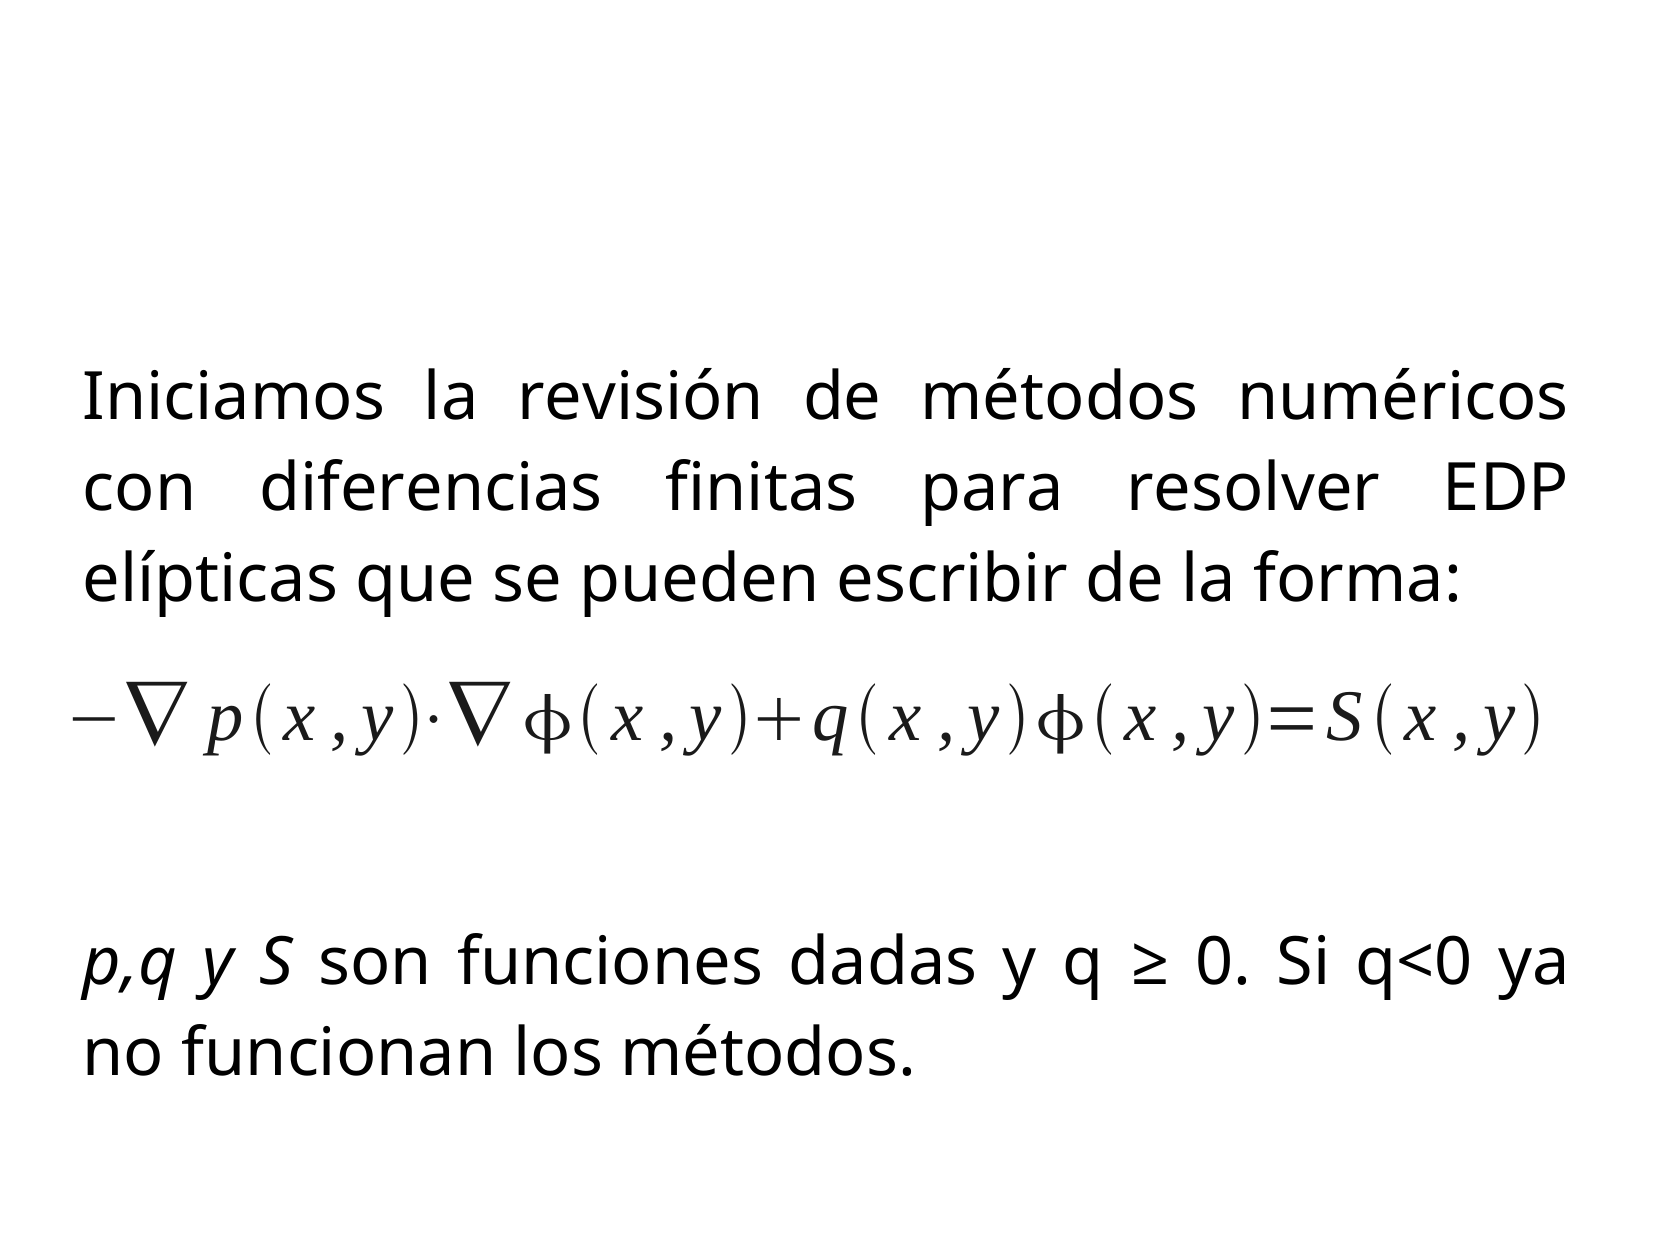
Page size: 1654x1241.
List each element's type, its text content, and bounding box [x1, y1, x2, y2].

subtitle Iniciamos la revisión de métodos numéricos con diferencias finitas para resolver EDP elípticas que se pueden escribir de la forma: [82, 290, 1571, 680]
chart [59, 672, 1551, 760]
text_box p,q y S son funciones dadas y q ≥ 0. Si q<0 ya no funcionan los métodos. [82, 809, 1571, 1199]
